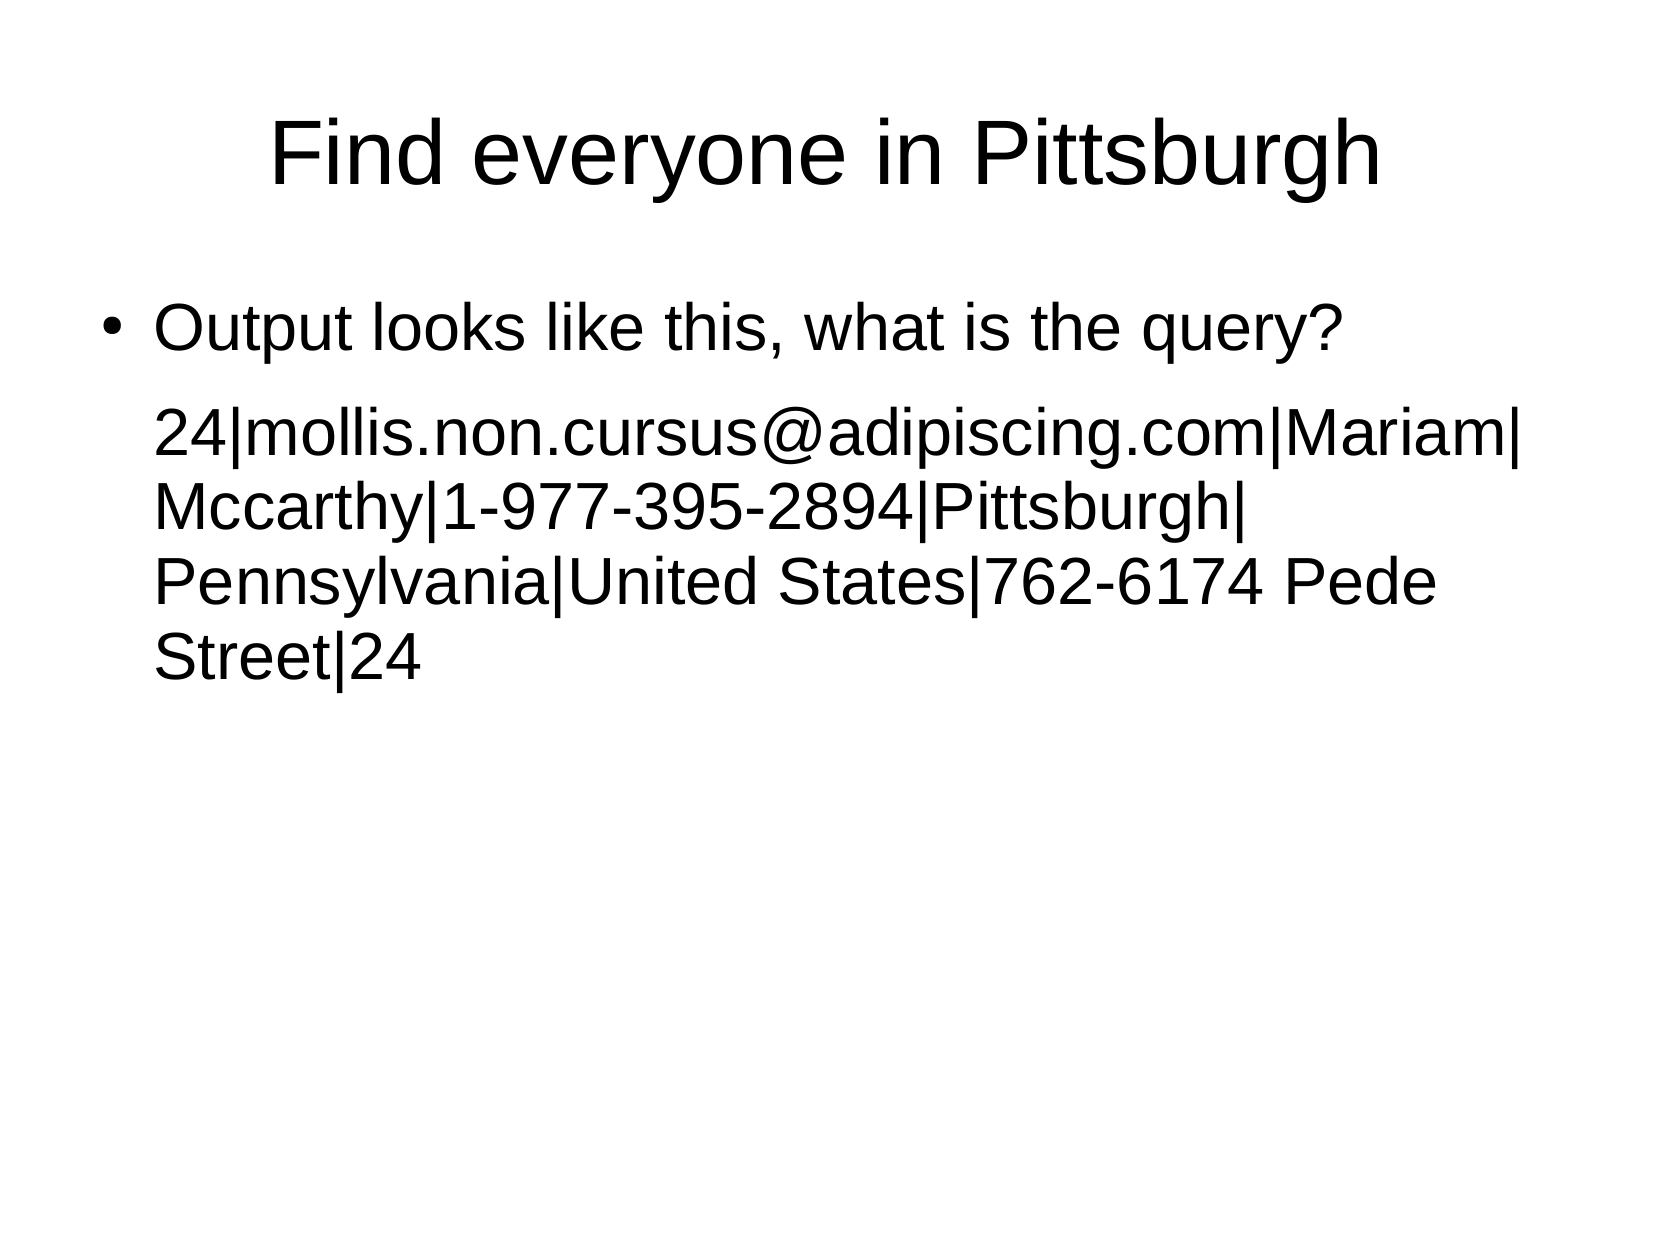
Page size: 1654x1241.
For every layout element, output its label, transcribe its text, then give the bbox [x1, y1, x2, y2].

list Output looks like this, what is the query? 24|mollis.non.cursus@adipiscing.com|Mariam|Mccarthy|1-977-395-2894|Pittsburgh|Pennsylvania|United States|762-6174 Pede Street|24 [82, 290, 1571, 1010]
title Find everyone in Pittsburgh [82, 49, 1571, 257]
